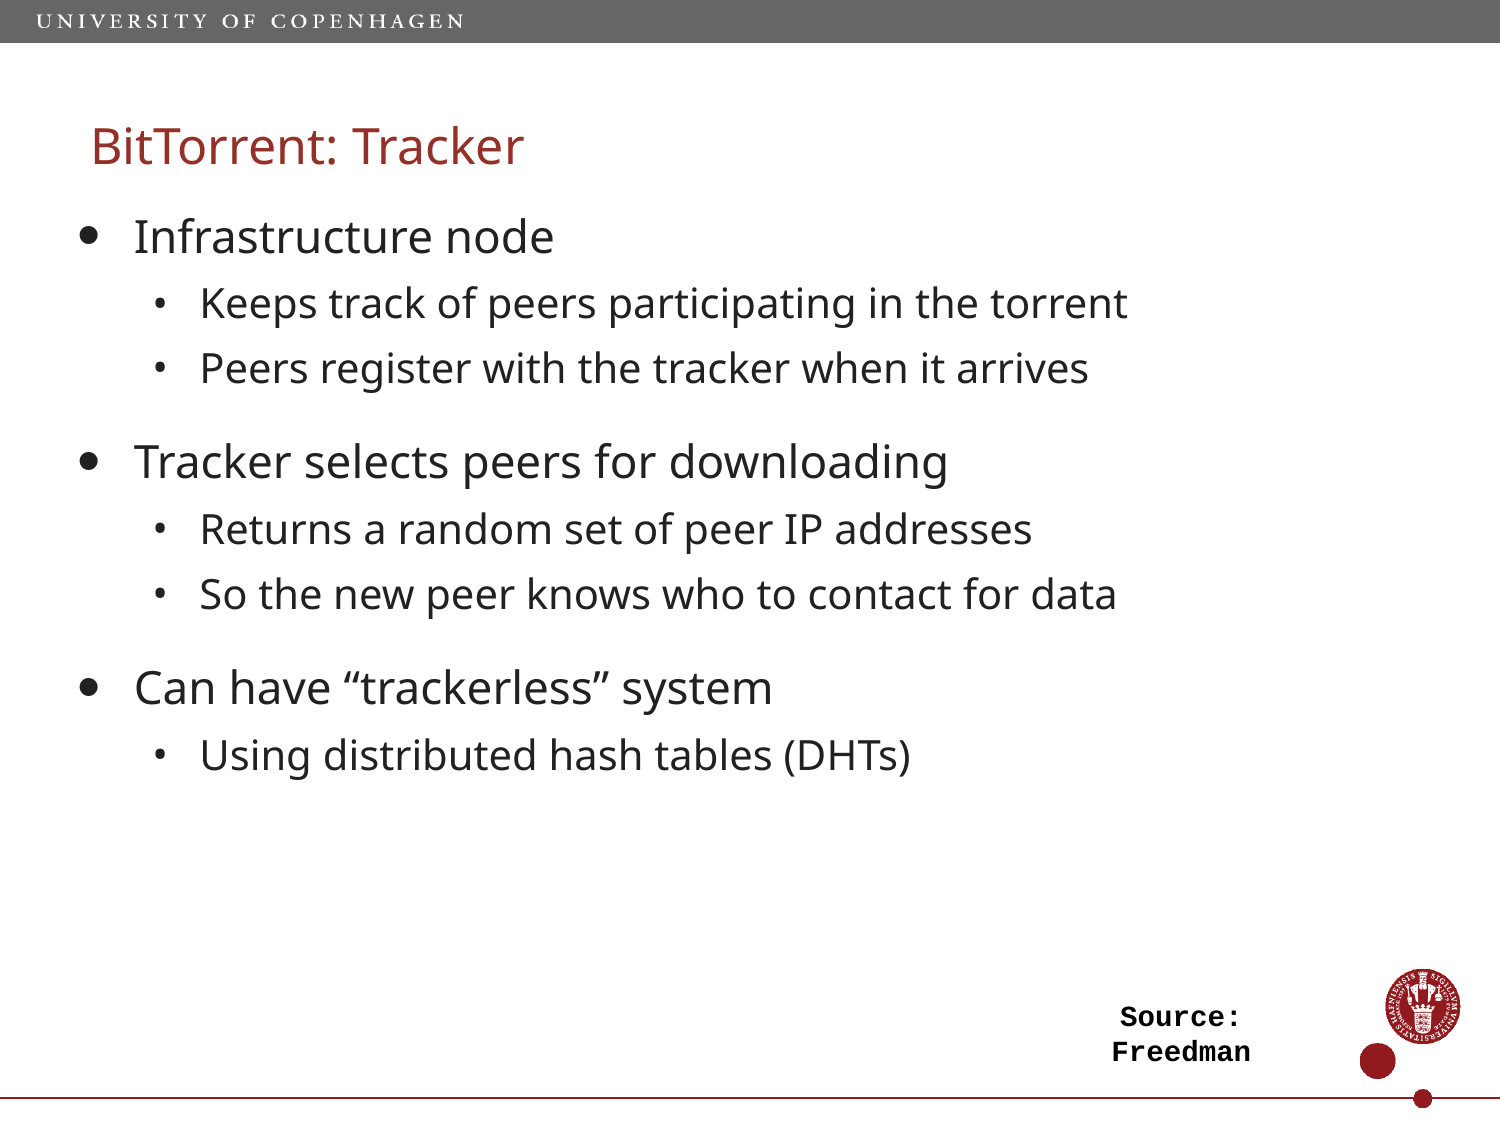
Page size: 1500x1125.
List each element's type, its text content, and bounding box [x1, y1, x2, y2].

list Infrastructure node Keeps track of peers participating in the torrent Peers register with the tracker when it arrives Tracker selects peers for downloading Returns a random set of peer IP addresses So the new peer knows who to contact for data Can have “trackerless” system Using distributed hash tables (DHTs) [62, 200, 1463, 1005]
picture [0, 910, 1500, 1122]
text_box Source: Freedman [1027, 989, 1335, 1076]
title BitTorrent: Tracker [75, 90, 1426, 200]
